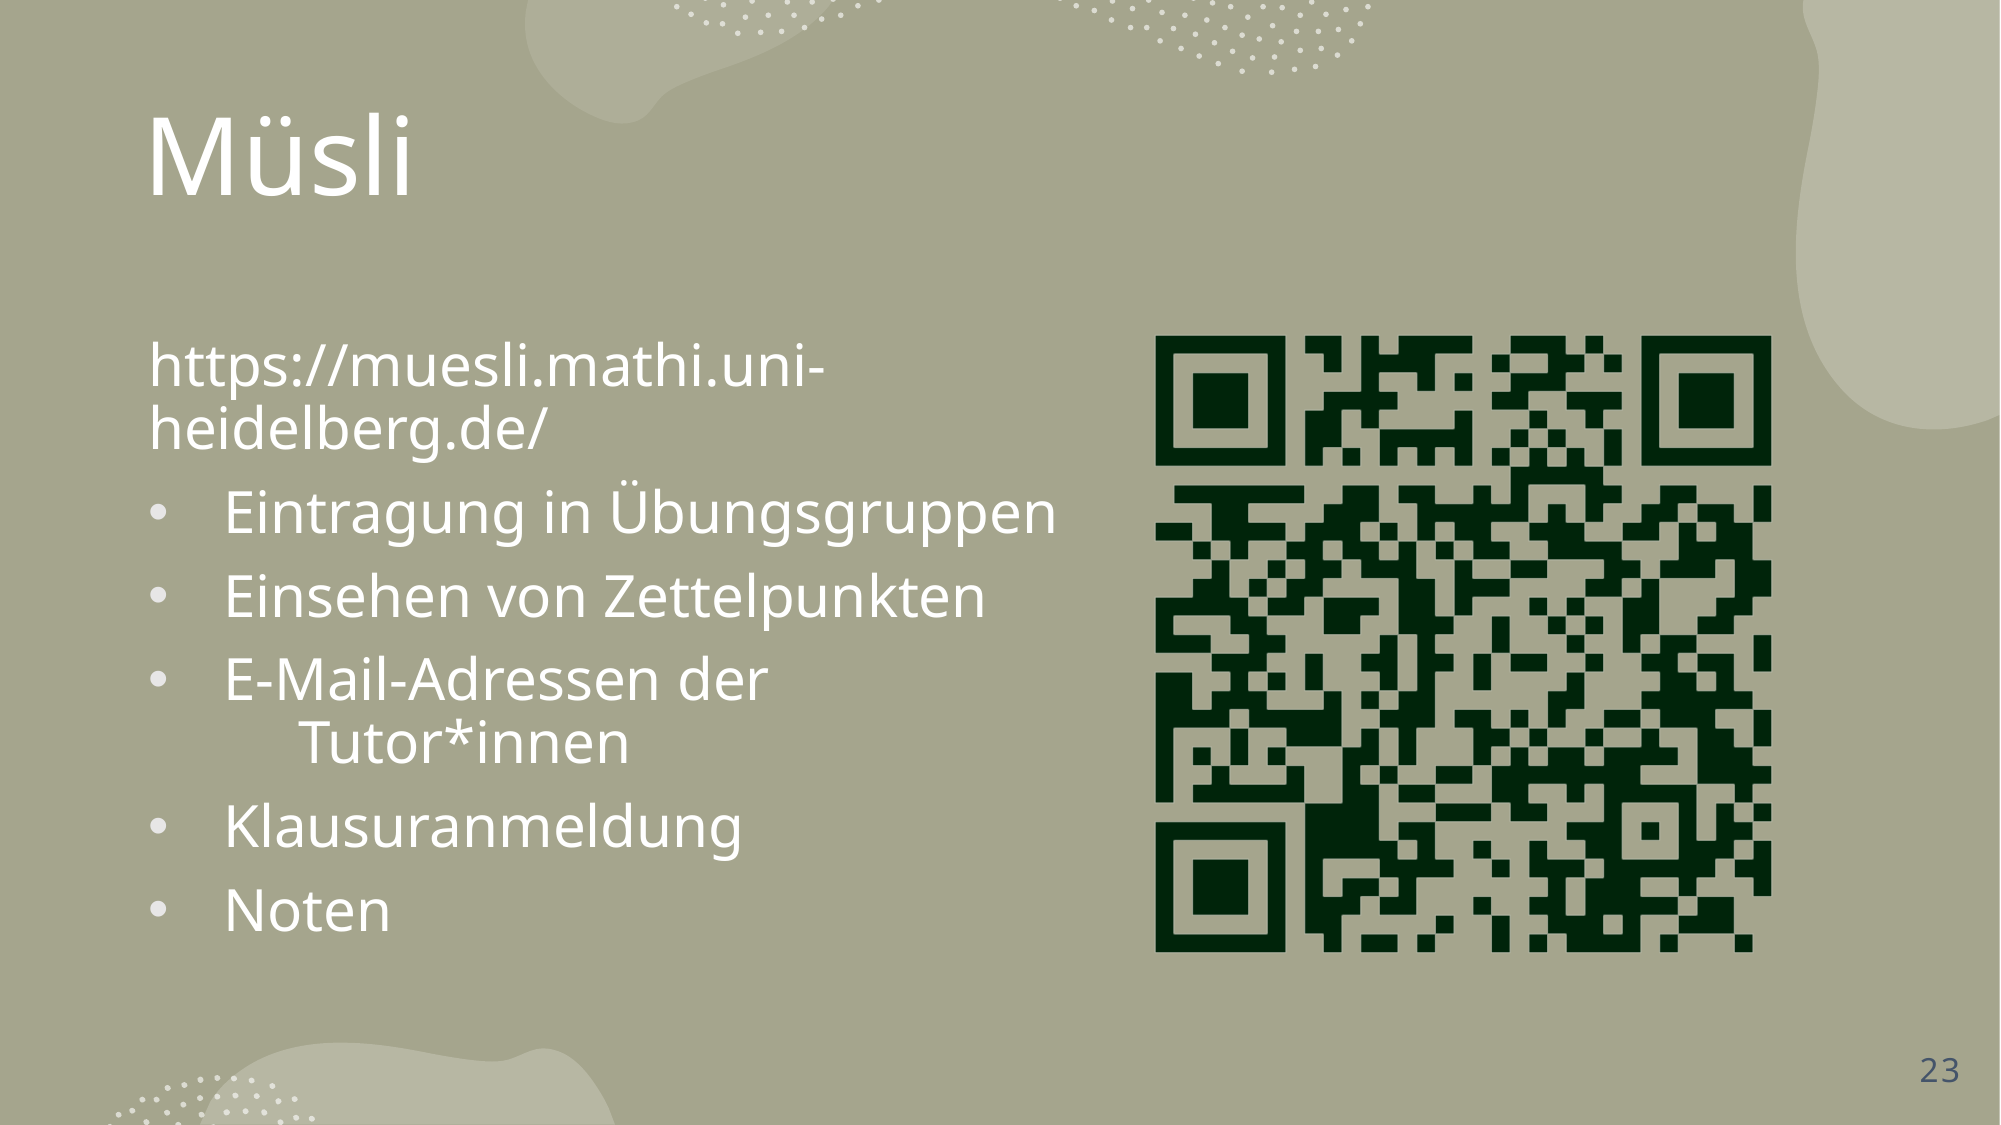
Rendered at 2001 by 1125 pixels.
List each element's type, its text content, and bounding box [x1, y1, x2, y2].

text_box [1887, 1019, 1993, 1125]
picture [1081, 261, 1847, 1028]
title Müsli [128, 94, 1754, 349]
list https://muesli.mathi.uni-heidelberg.de/ Eintragung in Übungsgruppen Einsehen von Zettelpunkten E-Mail-Adressen der Tutor*innen Klausuranmeldung Noten [133, 329, 1077, 1039]
